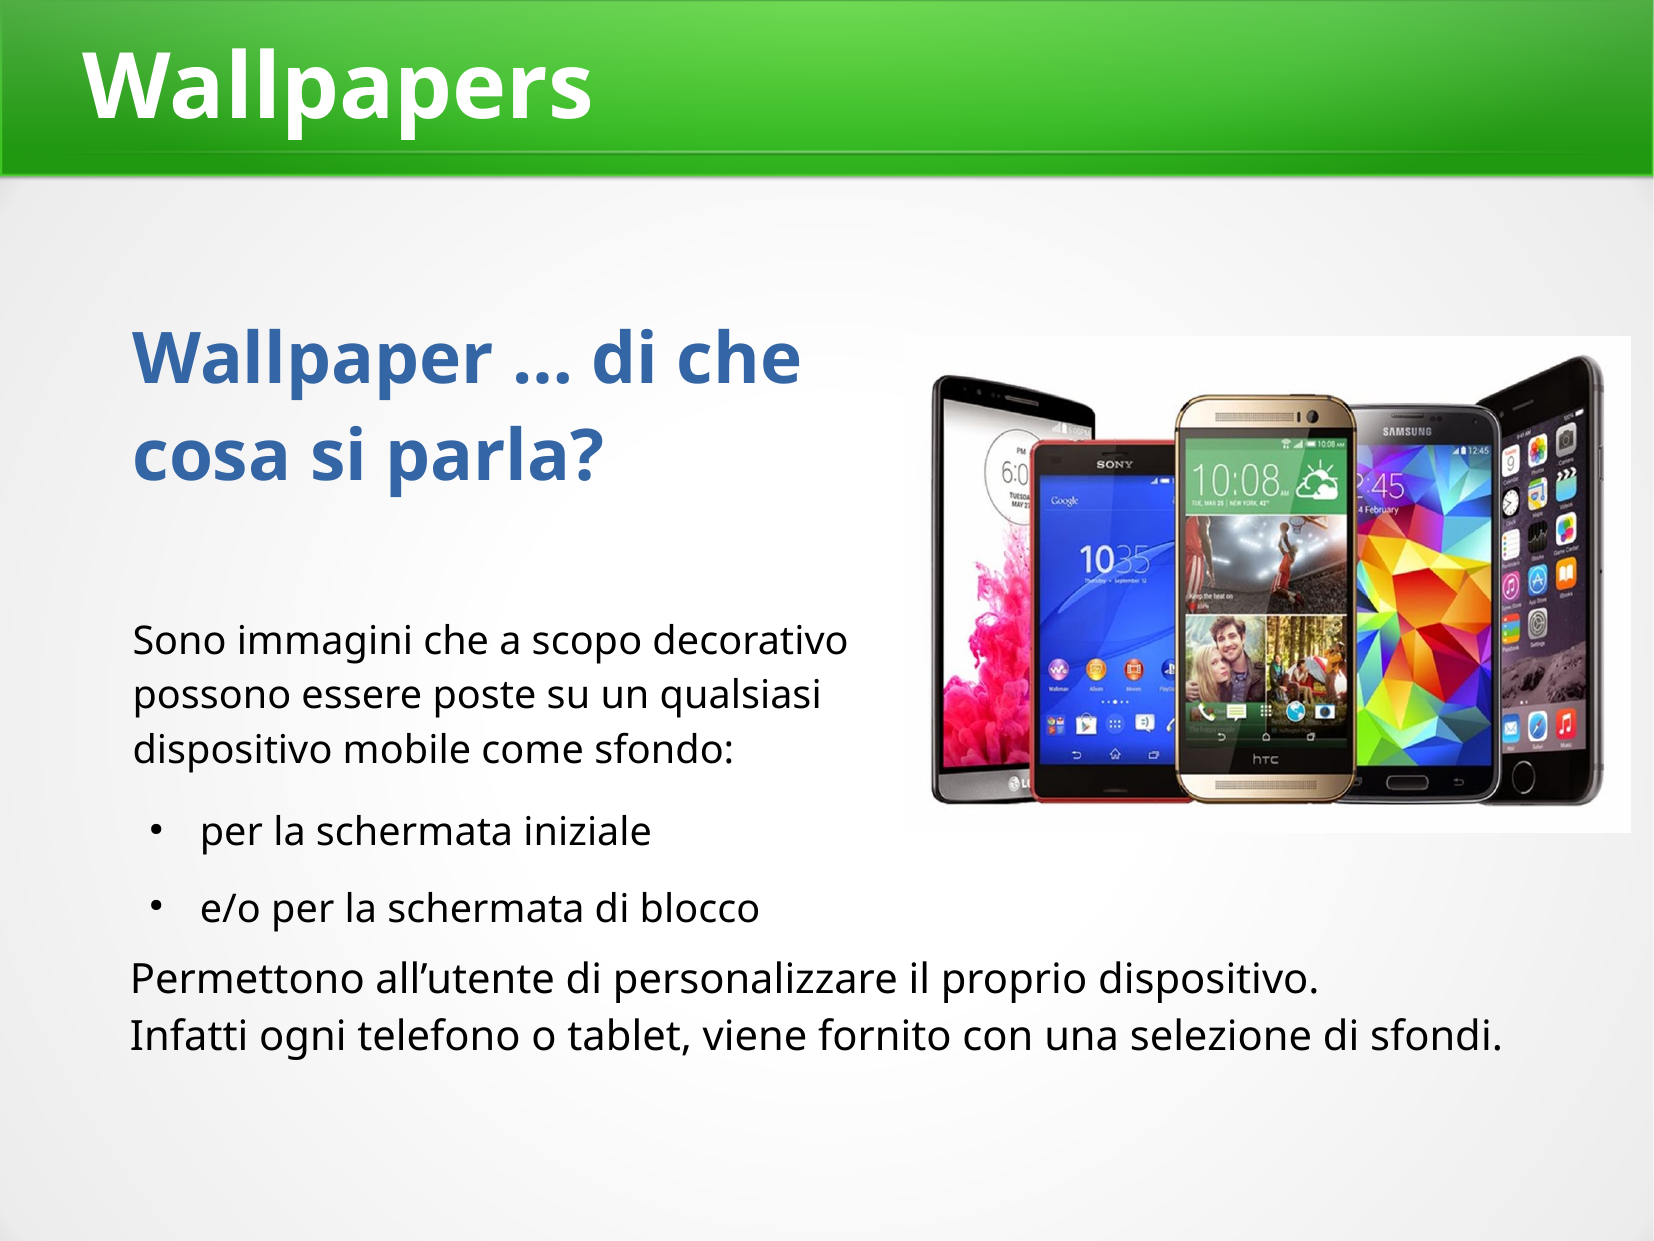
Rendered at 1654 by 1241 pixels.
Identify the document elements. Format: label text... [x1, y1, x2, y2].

list Permettono all’utente di personalizzare il proprio dispositivo. Infatti ogni telefono o tablet, viene fornito con una selezione di sfondi. [59, 862, 1548, 1170]
list Wallpaper … di che cosa si parla? Sono immagini che a scopo decorativo possono essere poste su un qualsiasi dispositivo mobile come sfondo: per la schermata iniziale e/o per la schermata di blocco [65, 307, 863, 862]
title Wallpapers [82, 11, 1571, 154]
picture [0, 0, 1654, 1241]
